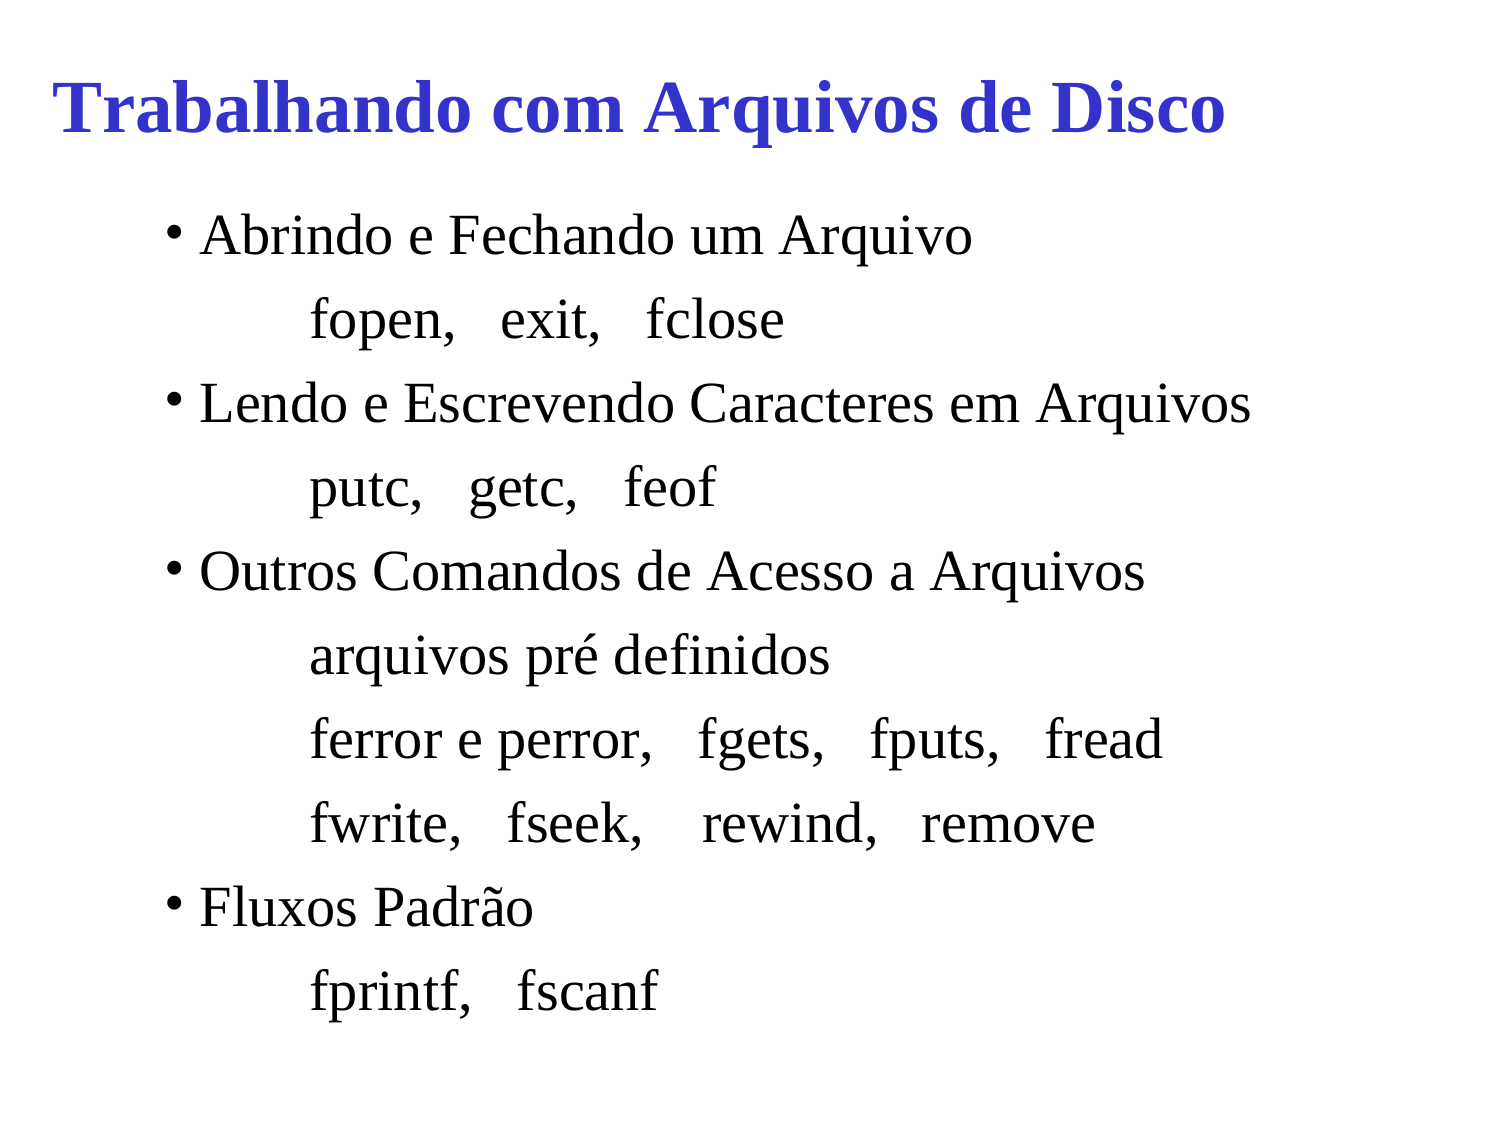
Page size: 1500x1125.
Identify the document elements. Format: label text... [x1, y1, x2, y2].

text_box Abrindo e Fechando um Arquivo fopen, exit, fclose Lendo e Escrevendo Caracteres em Arquivos putc, getc, feof Outros Comandos de Acesso a Arquivos arquivos pré definidos ferror e perror, fgets, fputs, fread fwrite, fseek, rewind, remove Fluxos Padrão fprintf, fscanf [149, 174, 1326, 1031]
text_box Trabalhando com Arquivos de Disco [37, 49, 1243, 156]
